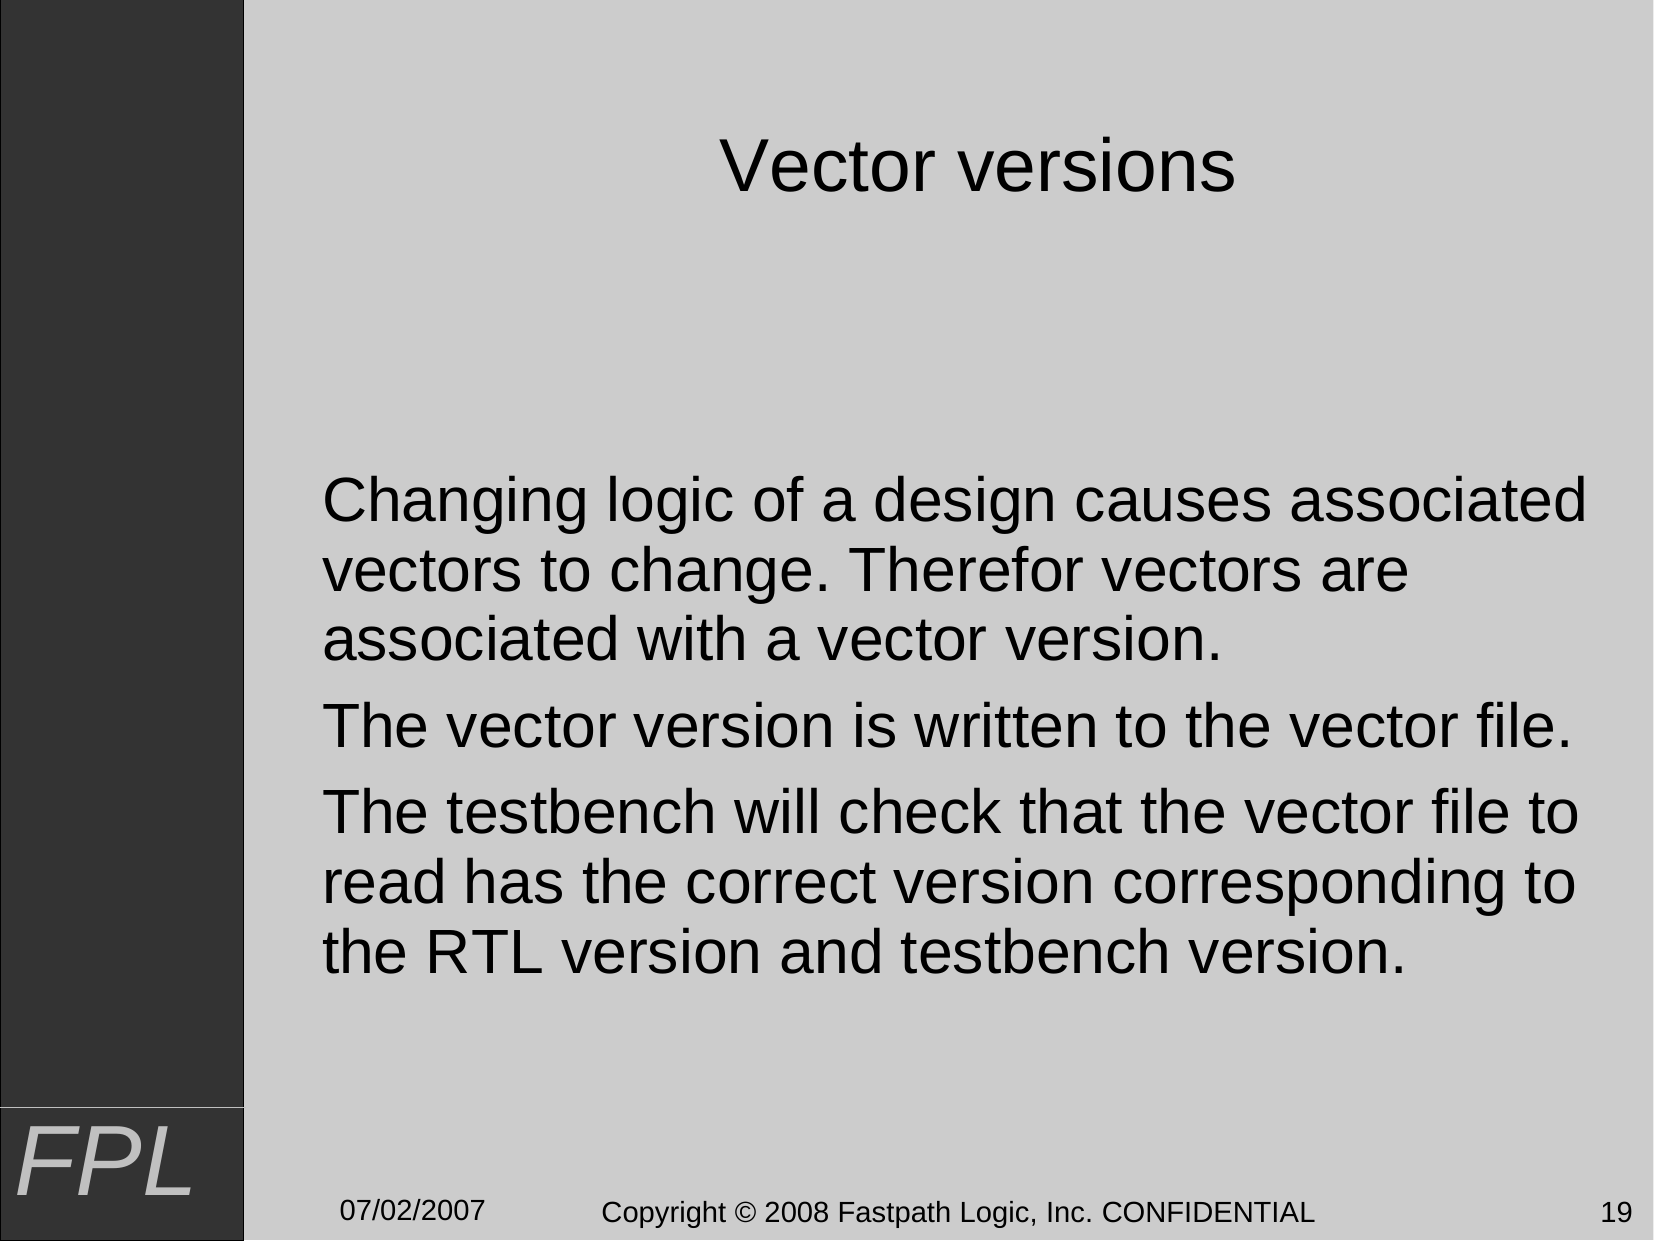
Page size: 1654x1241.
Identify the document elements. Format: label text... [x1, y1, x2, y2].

subtitle Changing logic of a design causes associated vectors to change. Therefor vectors are associated with a vector version. The vector version is written to the vector file. The testbench will check that the vector file to read has the correct version corresponding to the RTL version and testbench version. [322, 272, 1635, 1179]
title Vector versions [427, 57, 1530, 272]
